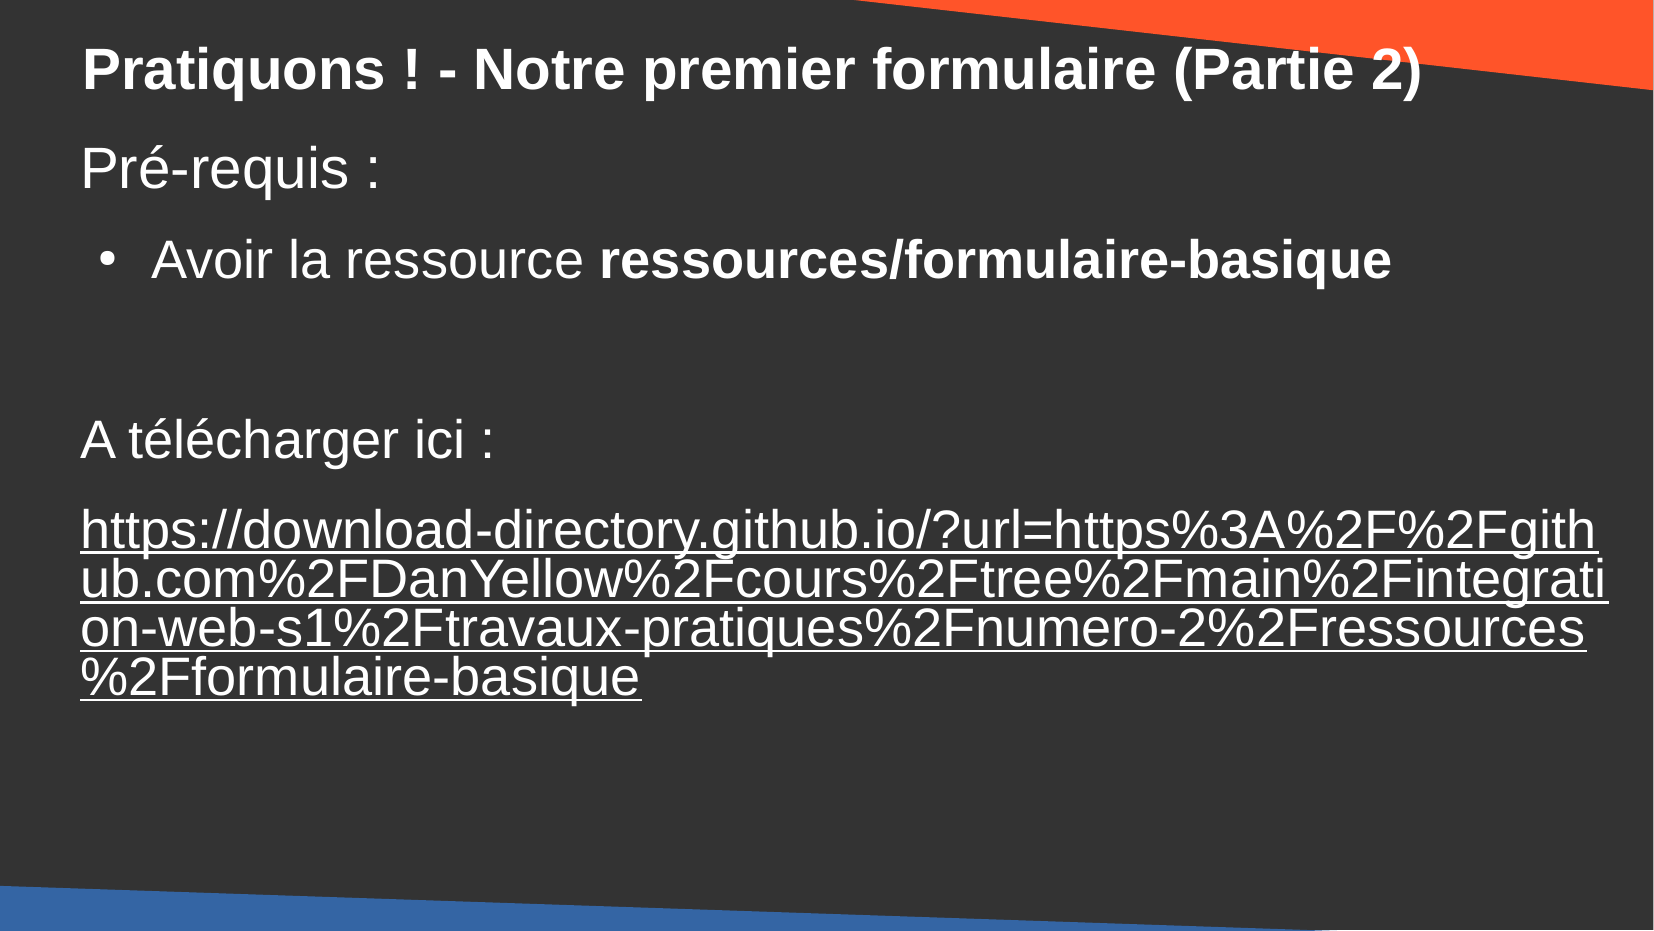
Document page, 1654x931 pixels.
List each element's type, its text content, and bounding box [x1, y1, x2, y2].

list Pré-requis : Avoir la ressource ressources/formulaire-basique A télécharger ici : https://download-directory.github.io/?url=https%3A%2F%2Fgithub.com%2FDanYellow%2Fcours%2Ftree%2Fmain%2Fintegration-web-s1%2Ftravaux-pratiques%2Fnumero-2%2Fressources%2Fformulaire-basique [80, 135, 1620, 721]
text_box [0, 885, 1337, 931]
text_box [854, 0, 1654, 91]
title Pratiquons ! - Notre premier formulaire (Partie 2) [82, 37, 1571, 114]
